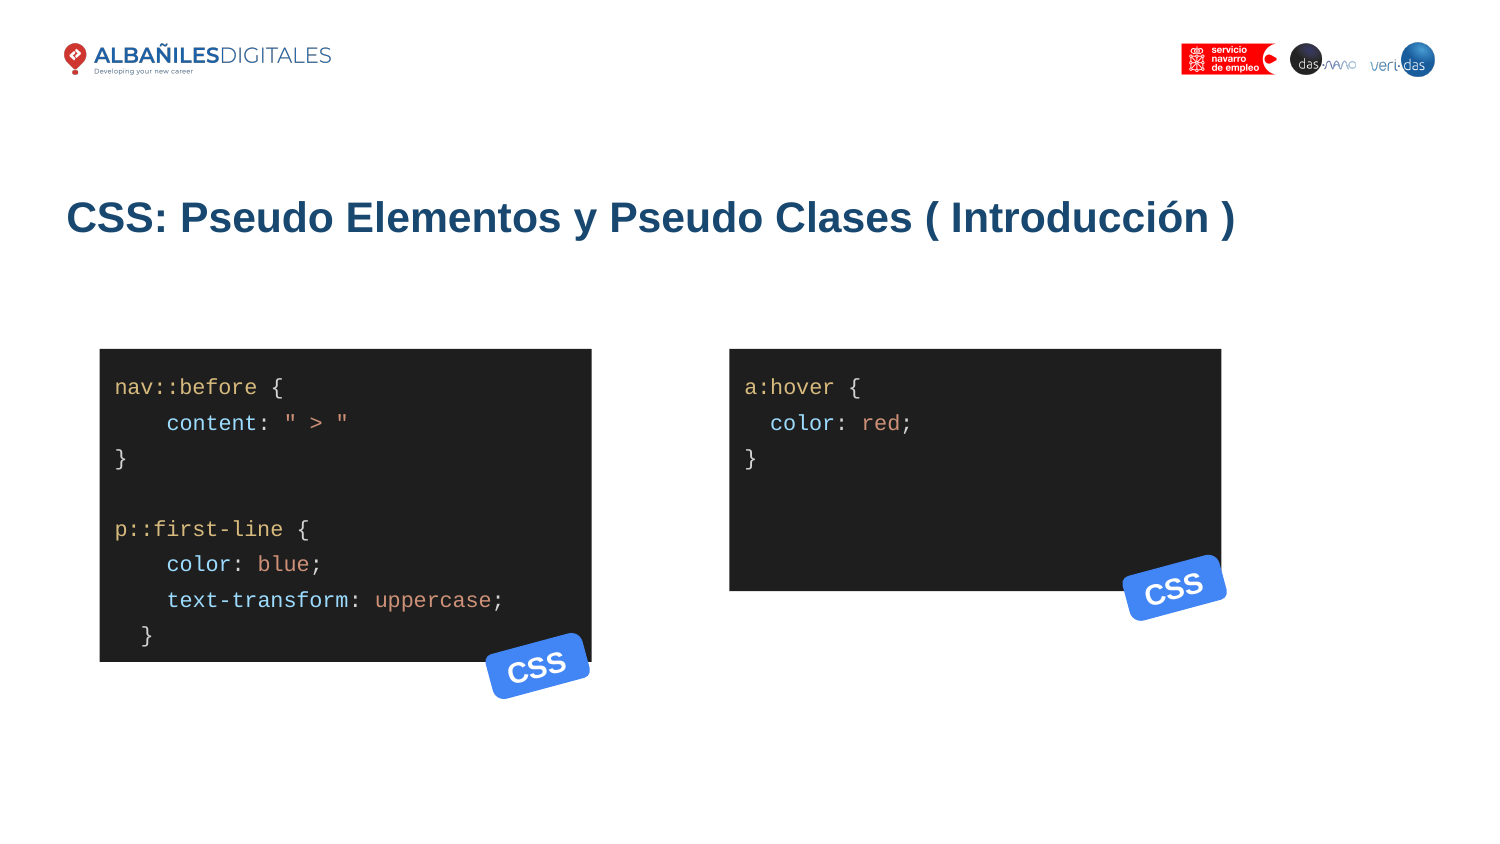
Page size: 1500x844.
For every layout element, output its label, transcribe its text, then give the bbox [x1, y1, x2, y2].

picture [1290, 43, 1356, 75]
picture [1370, 42, 1435, 77]
text_box CSS [1122, 554, 1227, 621]
text_box CSS [485, 632, 590, 700]
text_box CSS: Pseudo Elementos y Pseudo Clases ( Introducción ) [66, 179, 1333, 241]
text_box a:hover { color: red; } [729, 348, 1222, 592]
picture [64, 43, 332, 75]
picture [1181, 43, 1277, 75]
text_box nav::before { content: " > " } p::first-line { color: blue; text-transform: uppercase; } [99, 348, 592, 662]
